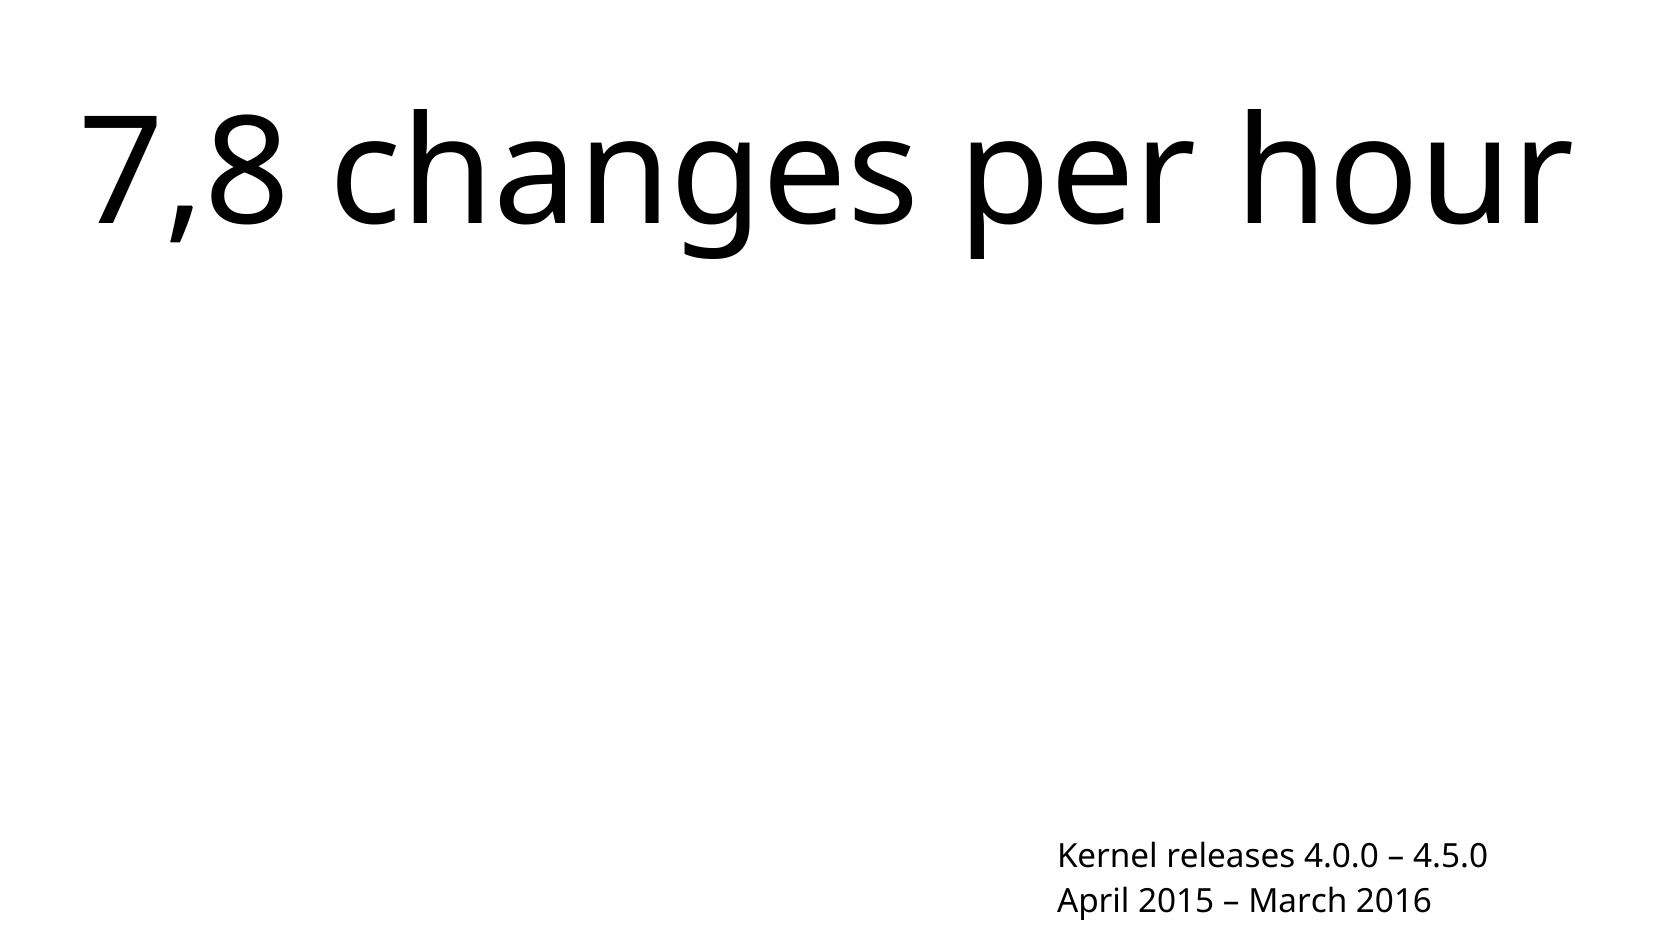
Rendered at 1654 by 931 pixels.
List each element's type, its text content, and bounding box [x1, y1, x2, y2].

text_box 7,8 changes per hour [63, 56, 1590, 252]
text_box Kernel releases 4.0.0 – 4.5.0 April 2015 – March 2016 [1042, 824, 1569, 919]
